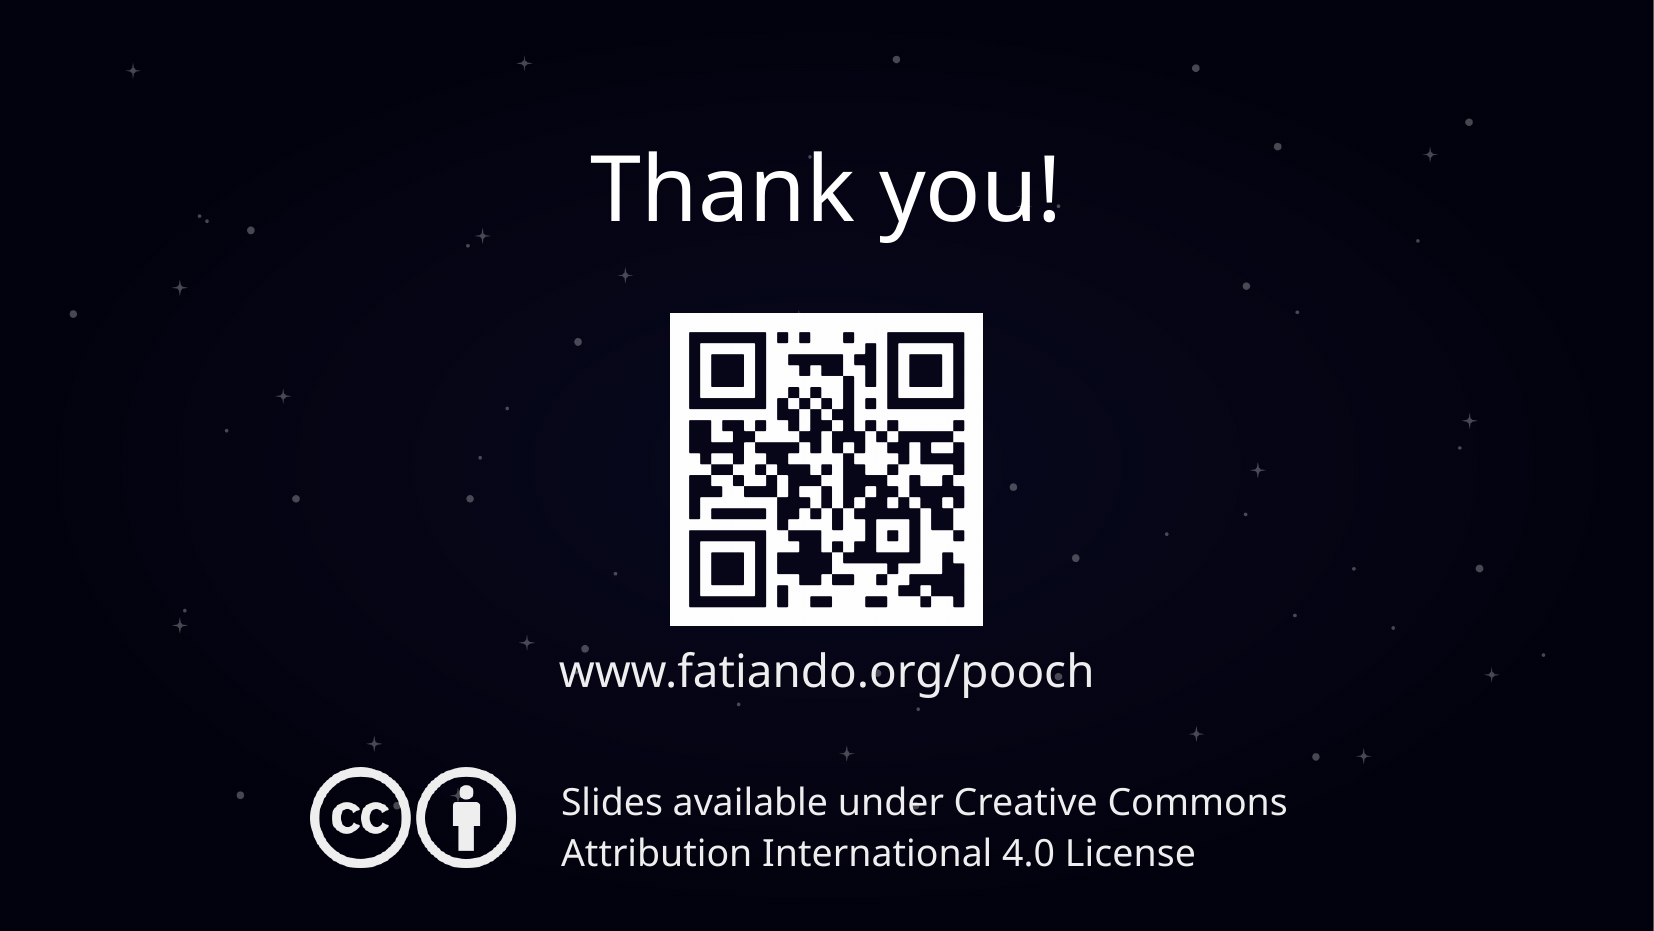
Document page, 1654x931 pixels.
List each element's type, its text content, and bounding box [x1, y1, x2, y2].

picture [0, 0, 1654, 931]
text_box Slides available under Creative Commons Attribution International 4.0 License [546, 767, 1344, 920]
title Thank you! [82, 107, 1571, 264]
text_box www.fatiando.org/pooch [433, 631, 1221, 703]
